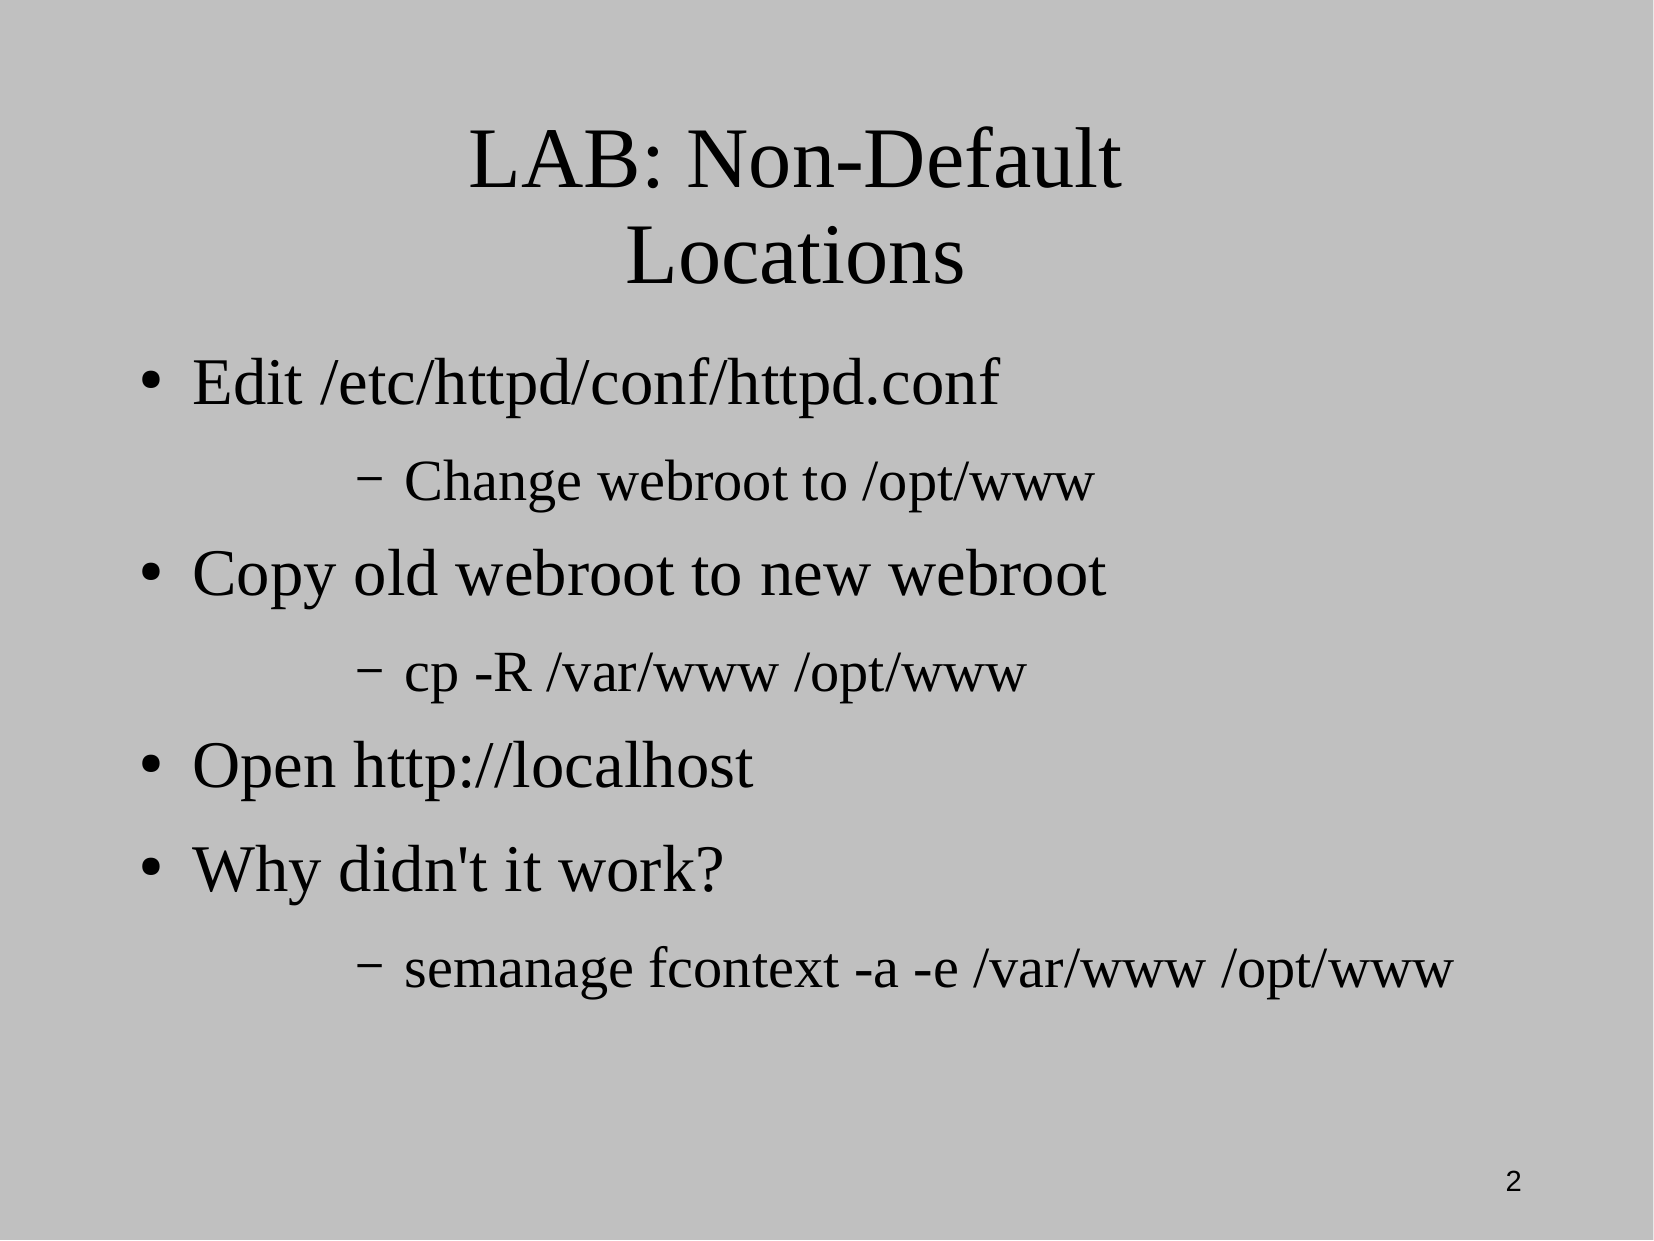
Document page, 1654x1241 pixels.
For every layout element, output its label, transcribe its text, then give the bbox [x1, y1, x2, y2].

list Edit /etc/httpd/conf/httpd.conf Change webroot to /opt/www Copy old webroot to new webroot cp -R /var/www /opt/www Open http://localhost Why didn't it work? semanage fcontext -a -e /var/www /opt/www [121, 344, 1534, 1126]
title LAB: Non-Default Locations [312, 102, 1280, 310]
